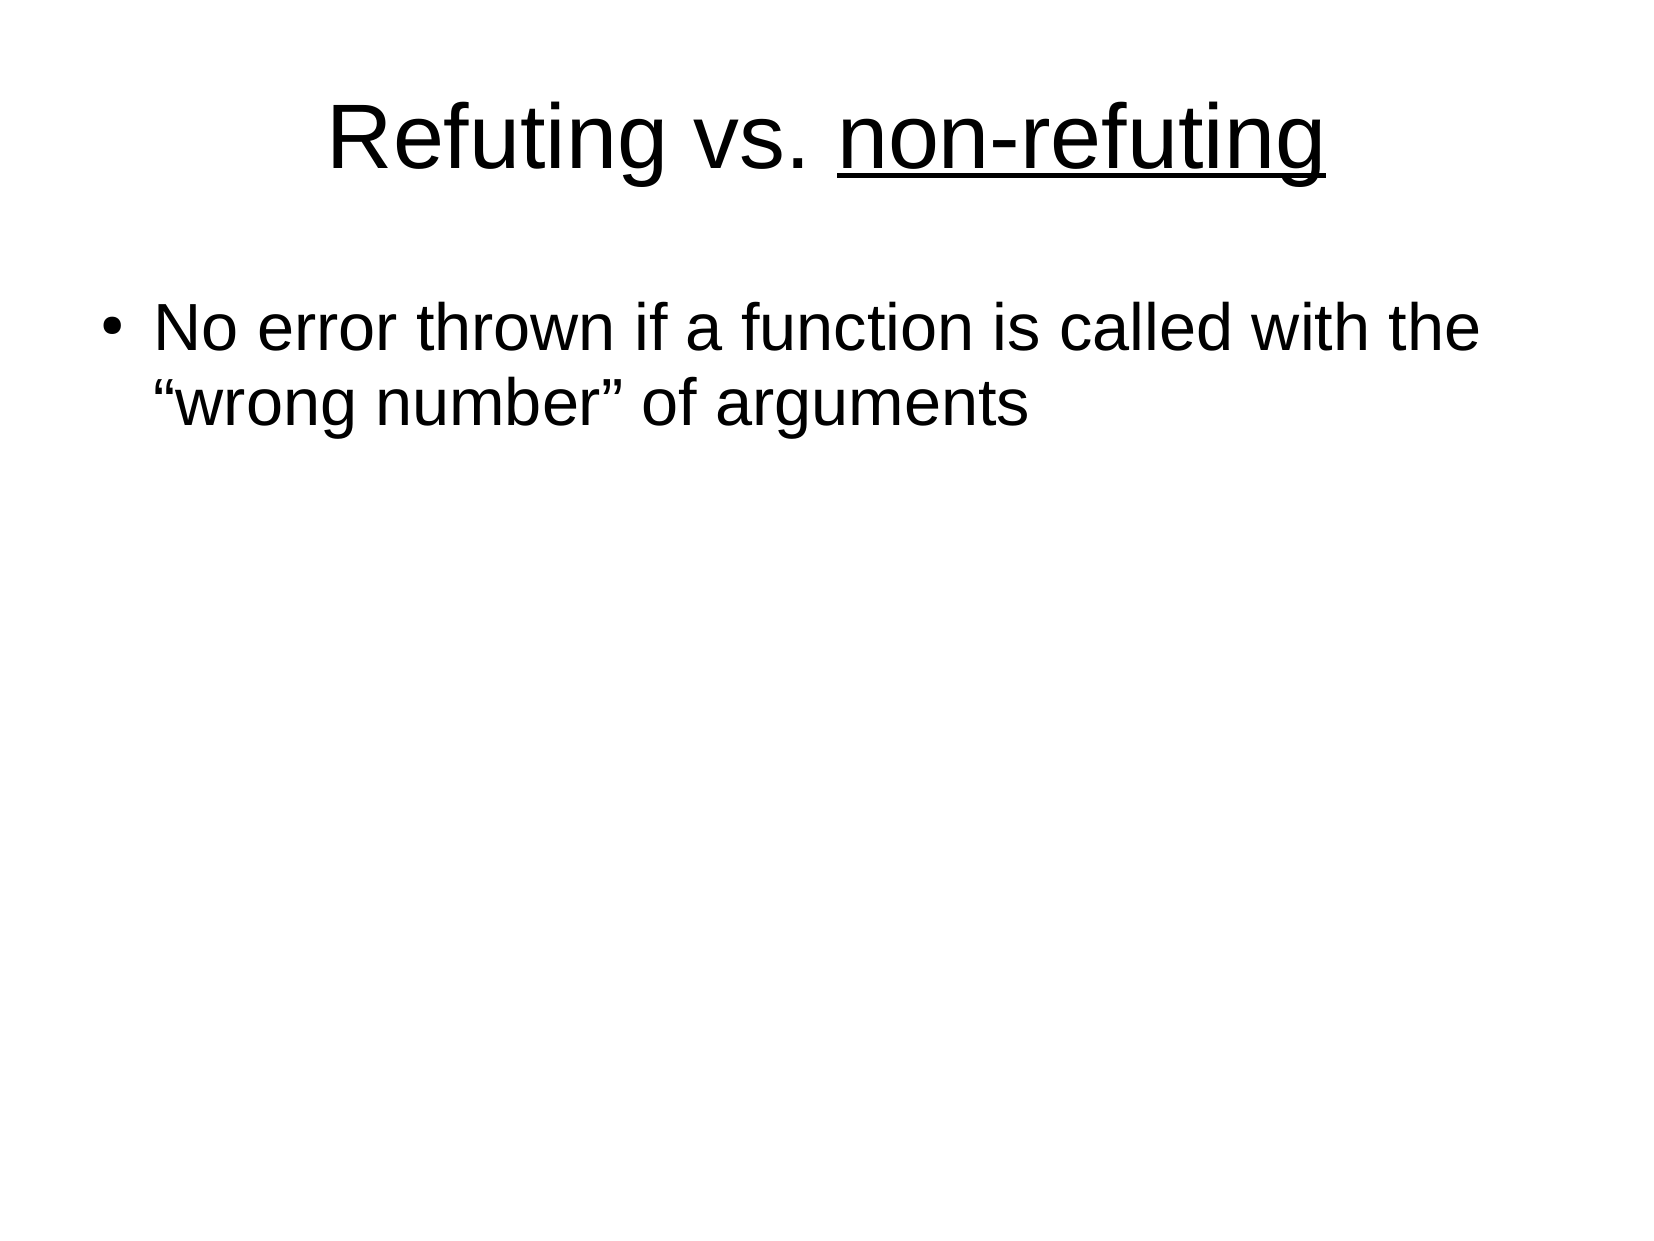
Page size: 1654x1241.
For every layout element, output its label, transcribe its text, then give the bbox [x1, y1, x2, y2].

title Refuting vs. non-refuting [82, 32, 1571, 241]
list No error thrown if a function is called with the “wrong number” of arguments [82, 290, 1571, 1010]
